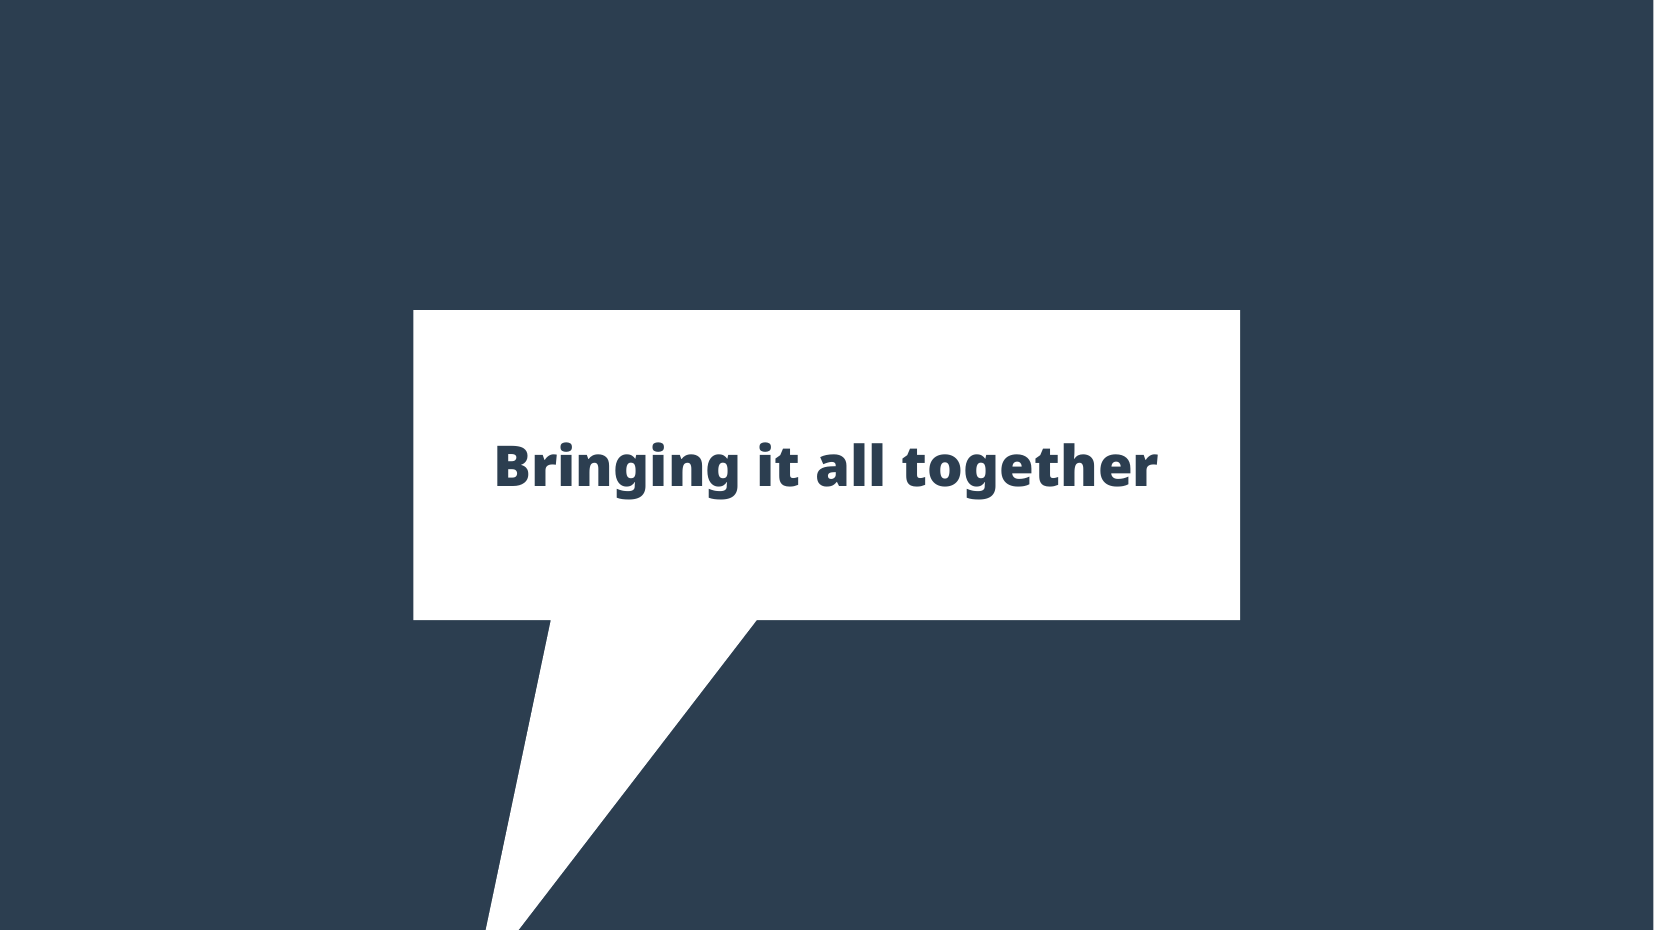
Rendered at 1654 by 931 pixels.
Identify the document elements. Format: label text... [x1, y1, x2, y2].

title Bringing it all together [442, 332, 1211, 598]
